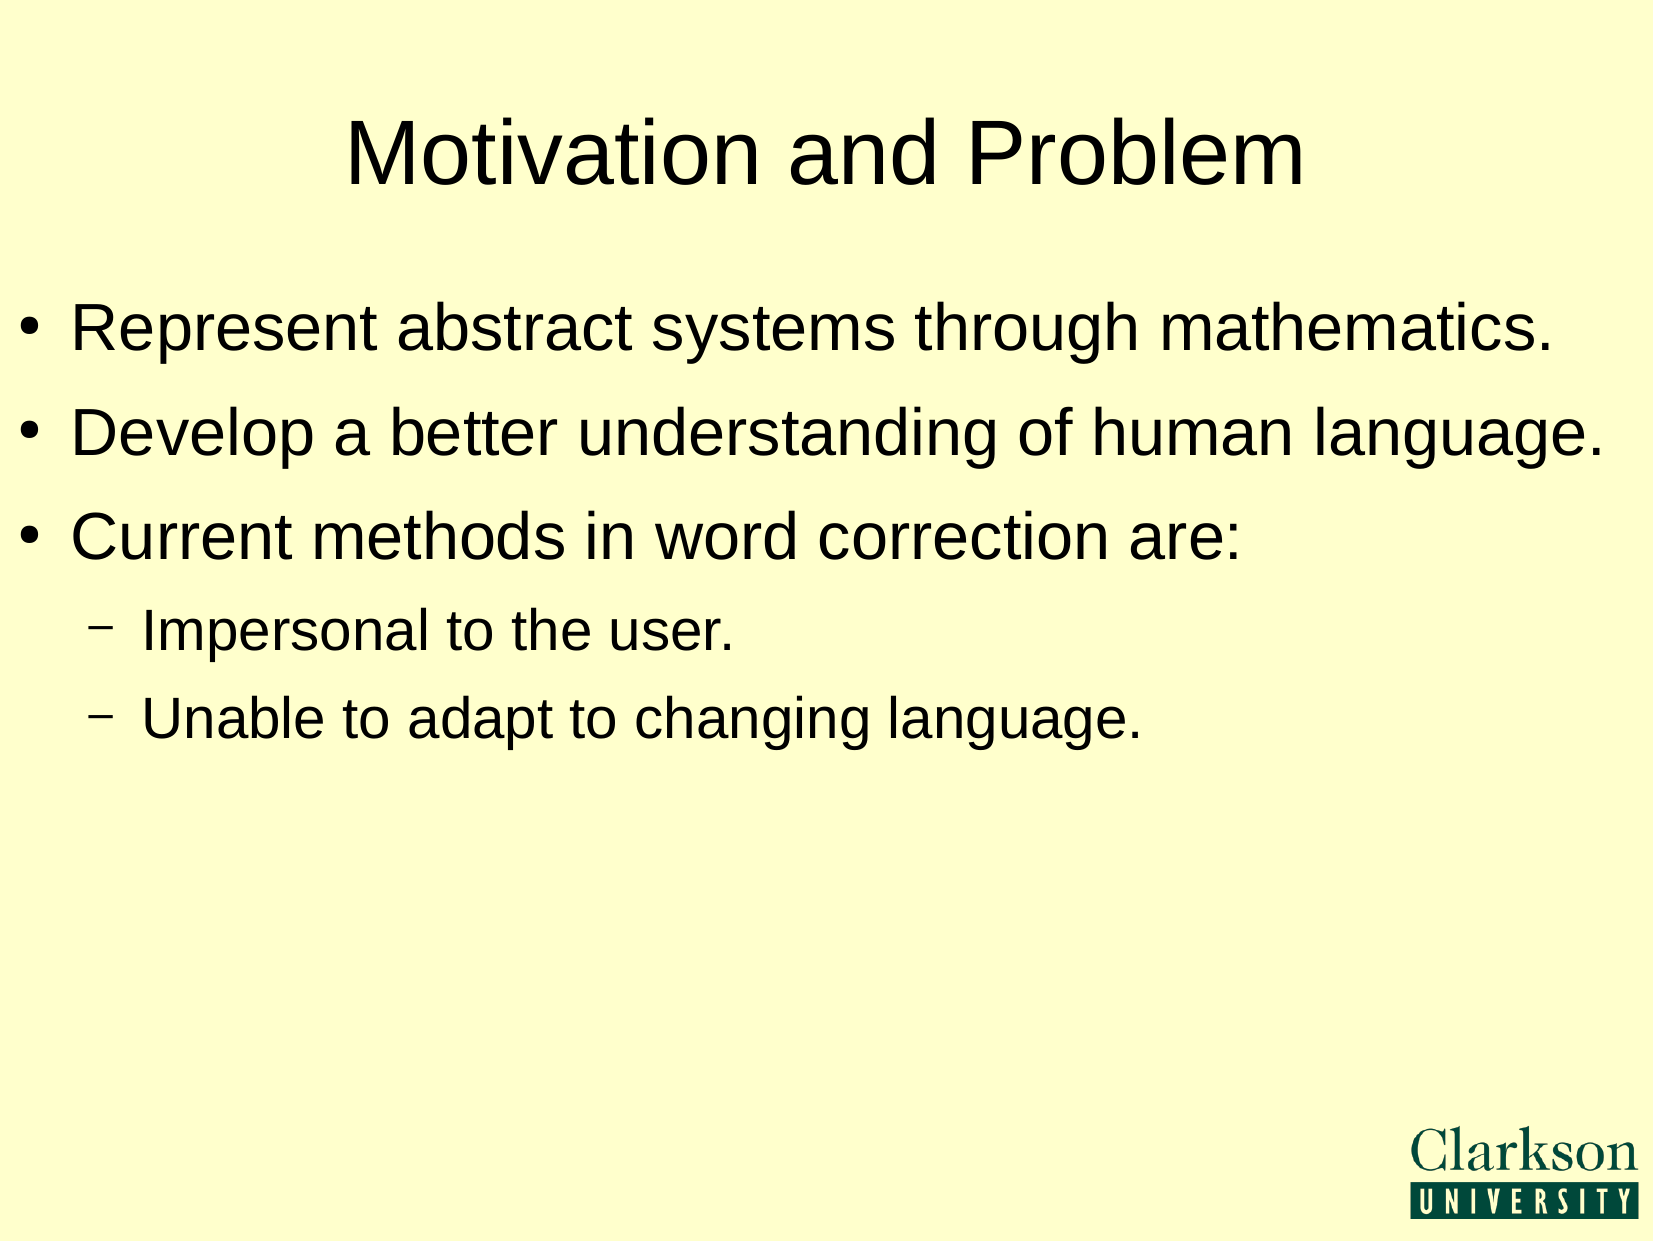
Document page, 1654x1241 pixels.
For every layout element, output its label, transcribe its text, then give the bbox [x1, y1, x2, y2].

title Motivation and Problem [82, 49, 1571, 257]
picture [1410, 1124, 1639, 1219]
list Represent abstract systems through mathematics. Develop a better understanding of human language. Current methods in word correction are: Impersonal to the user. Unable to adapt to changing language. [0, 290, 1646, 1010]
